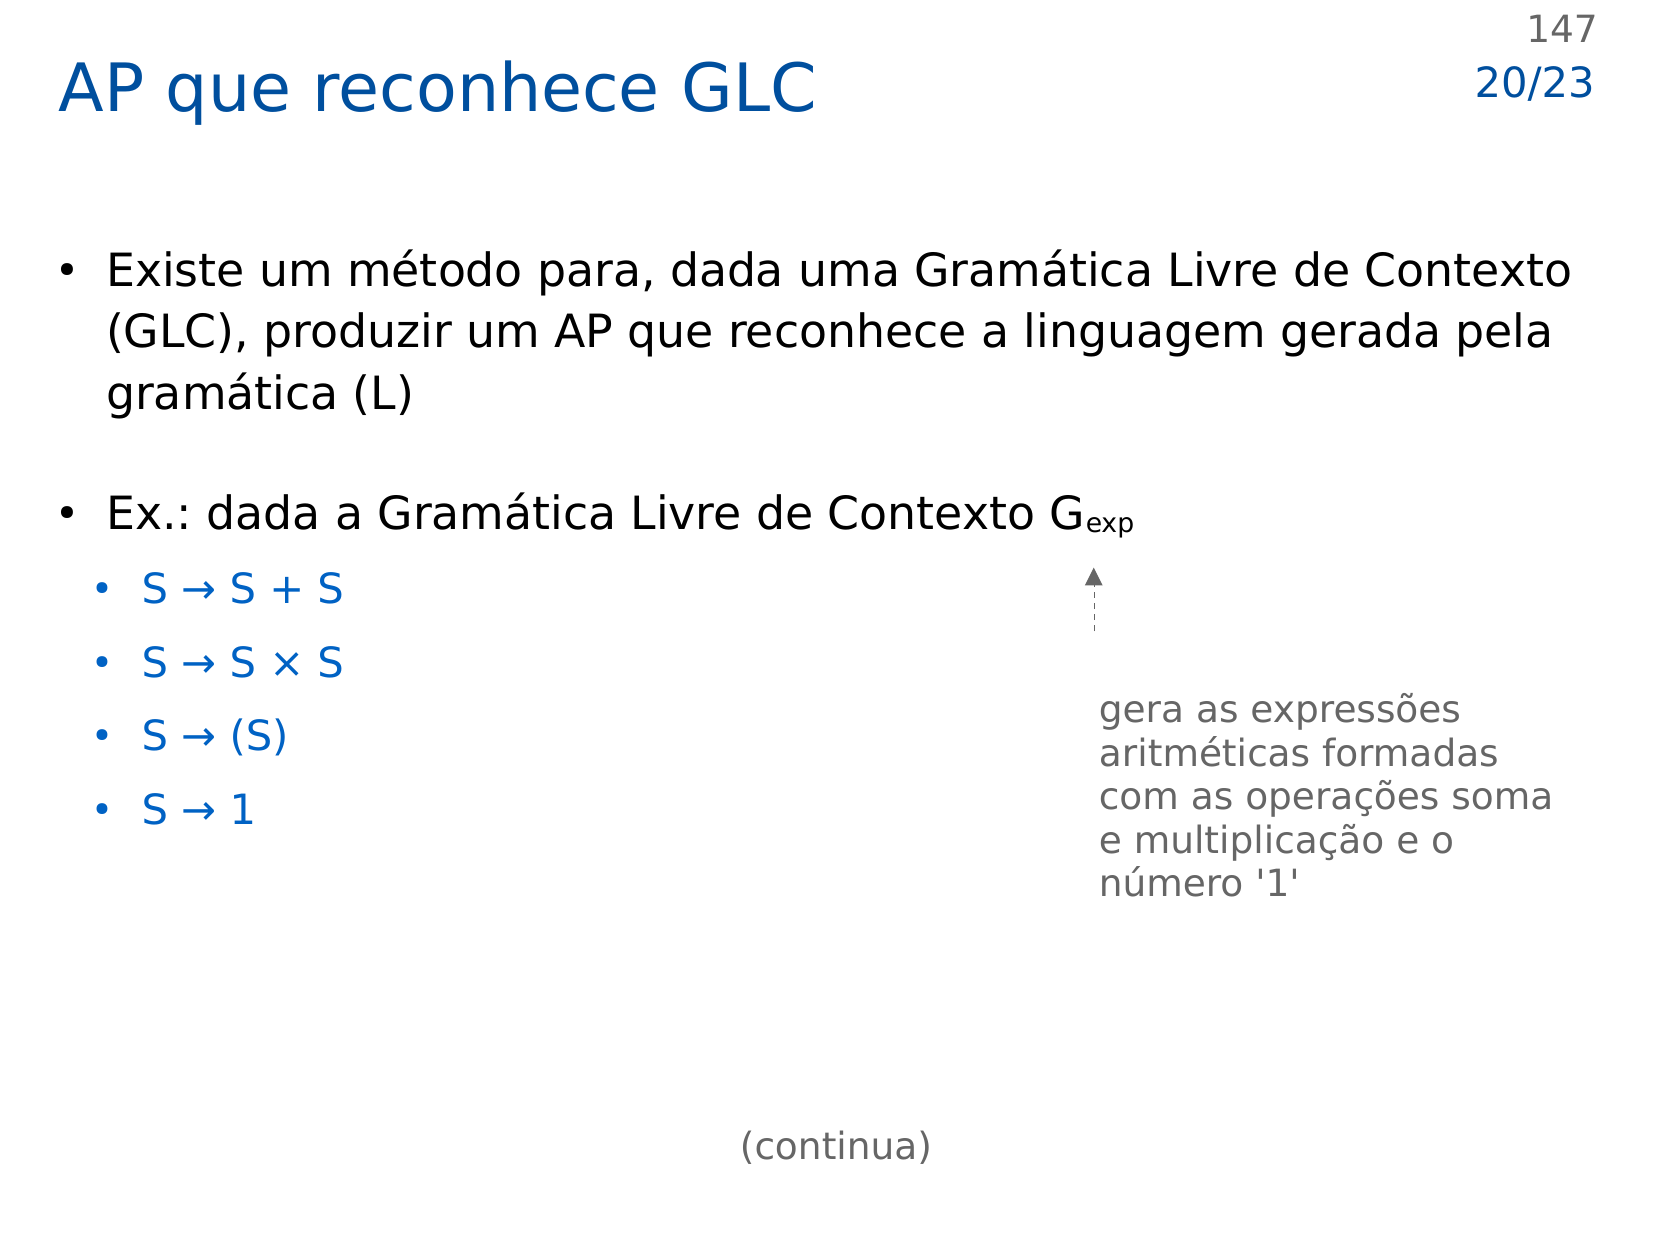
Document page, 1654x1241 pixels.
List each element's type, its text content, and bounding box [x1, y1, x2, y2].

text_box (continua) [724, 1117, 968, 1182]
text_box 147 [1375, 0, 1613, 64]
text_box gera as expressões aritméticas formadas com as operações soma e multiplicação e o número '1' [1084, 680, 1573, 957]
title AP que reconhece GLC [59, 29, 1625, 148]
list Existe um método para, dada uma Gramática Livre de Contexto (GLC), produzir um AP que reconhece a linguagem gerada pela gramática (L) Ex.: dada a Gramática Livre de Contexto Gexp S → S + S S → S × S S → (S) S → 1 [59, 236, 1595, 1211]
